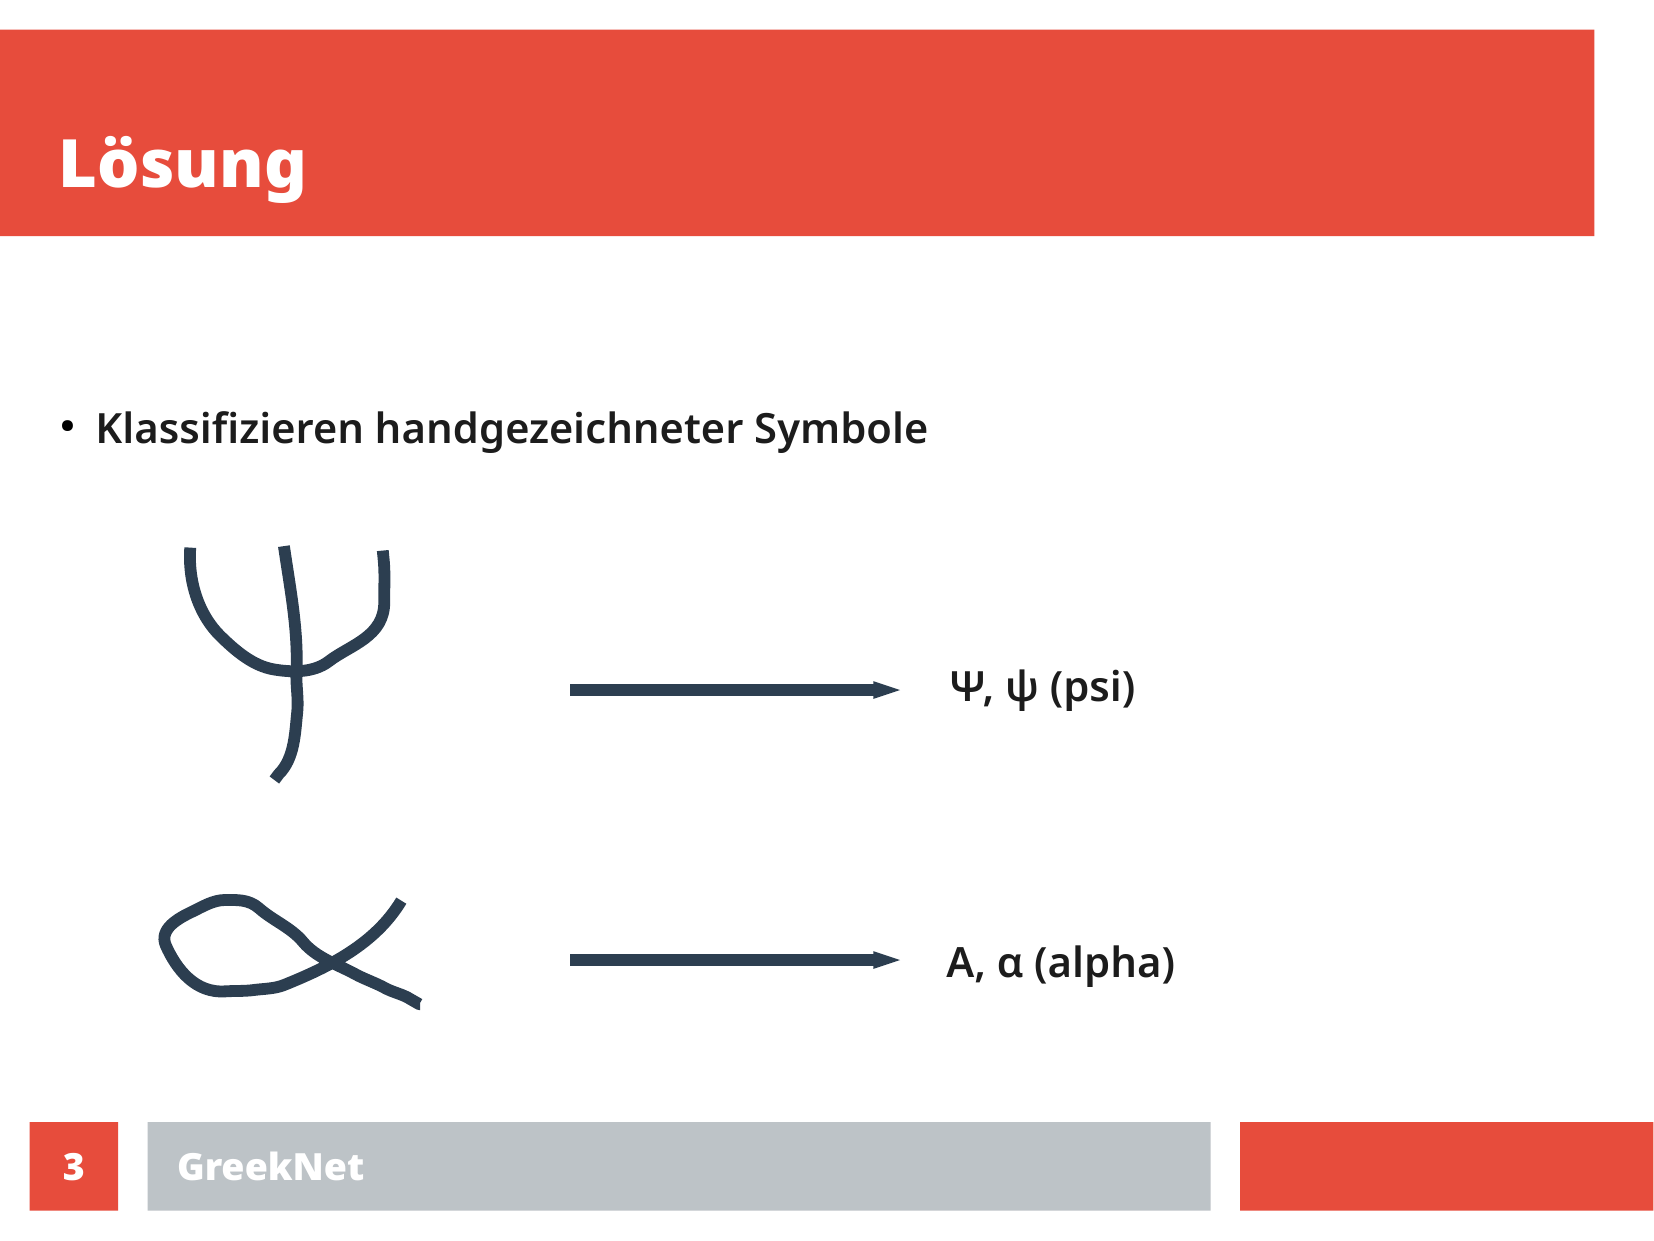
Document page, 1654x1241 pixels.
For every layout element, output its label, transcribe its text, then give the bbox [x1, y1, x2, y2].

list Klassifizieren handgezeichneter Symbole [60, 398, 1566, 481]
list Ψ, ψ (psi) [949, 657, 1205, 739]
list [975, 915, 1231, 997]
list Α, α (alpha) [946, 932, 1202, 1014]
title Lösung [59, 59, 1595, 207]
